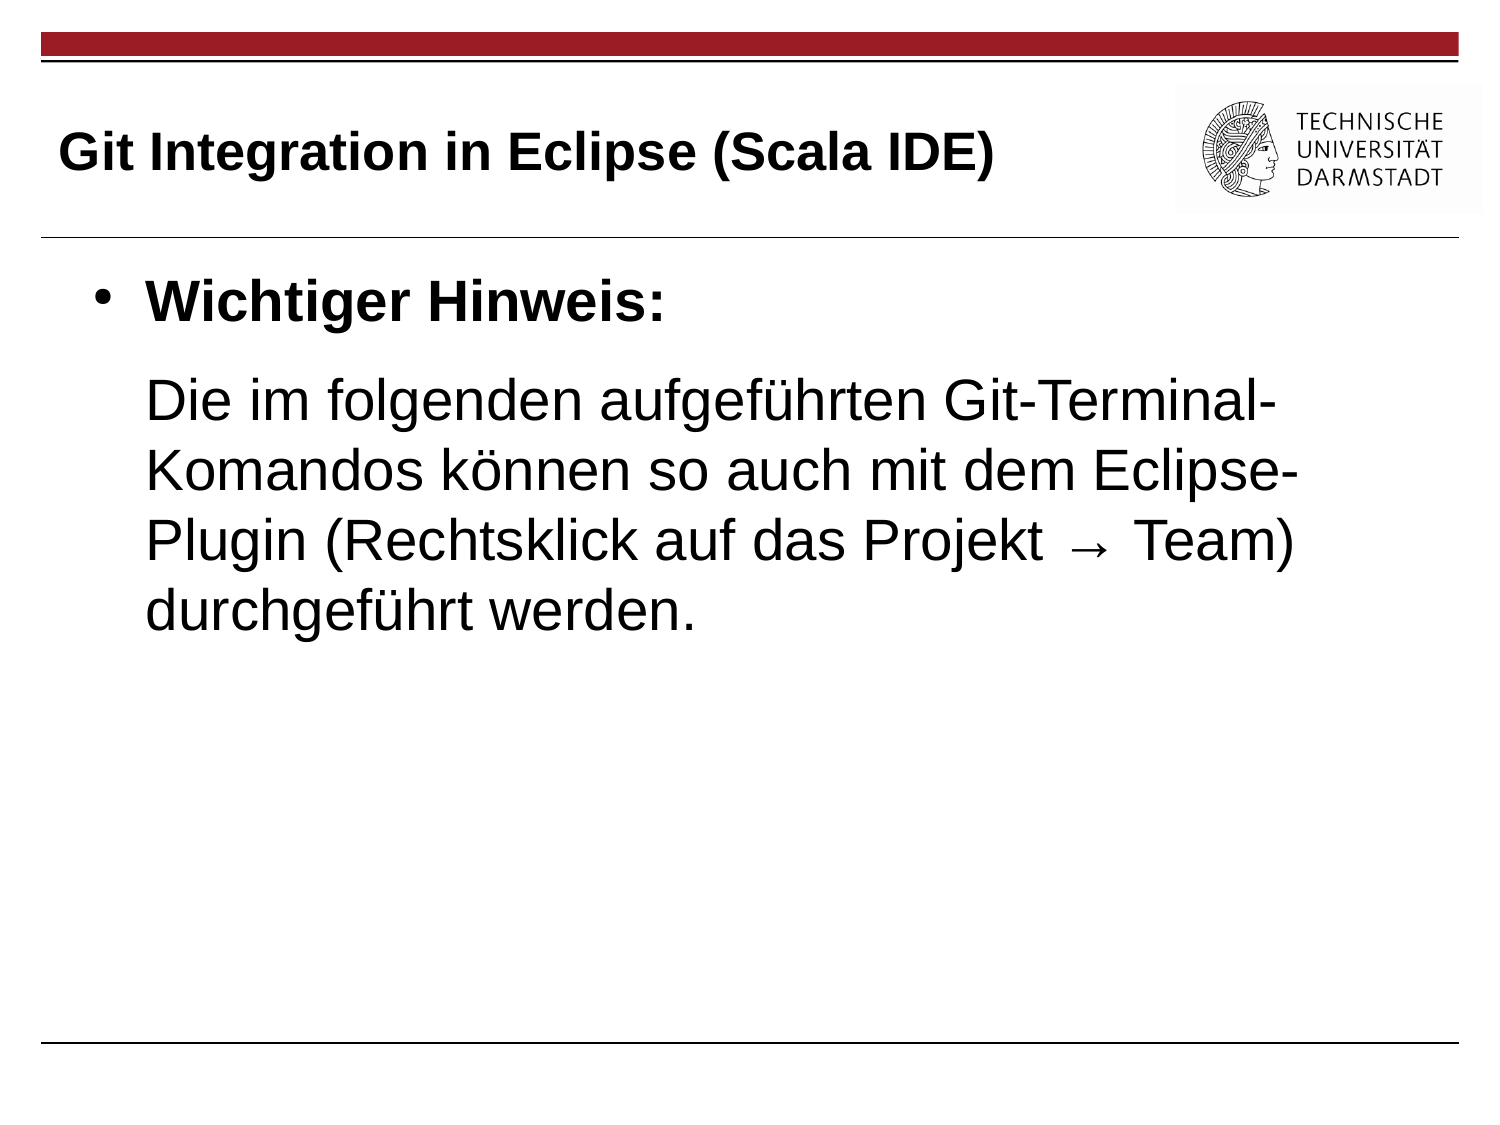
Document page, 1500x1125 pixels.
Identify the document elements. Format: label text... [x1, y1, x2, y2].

text_box Git Integration in Eclipse (Scala IDE) [58, 80, 1149, 218]
picture [1175, 84, 1483, 214]
list Wichtiger Hinweis: Die im folgenden aufgeführten Git-Terminal-Komandos können so auch mit dem Eclipse-Plugin (Rechtsklick auf das Projekt → Team) durchgeführt werden. [75, 263, 1395, 916]
